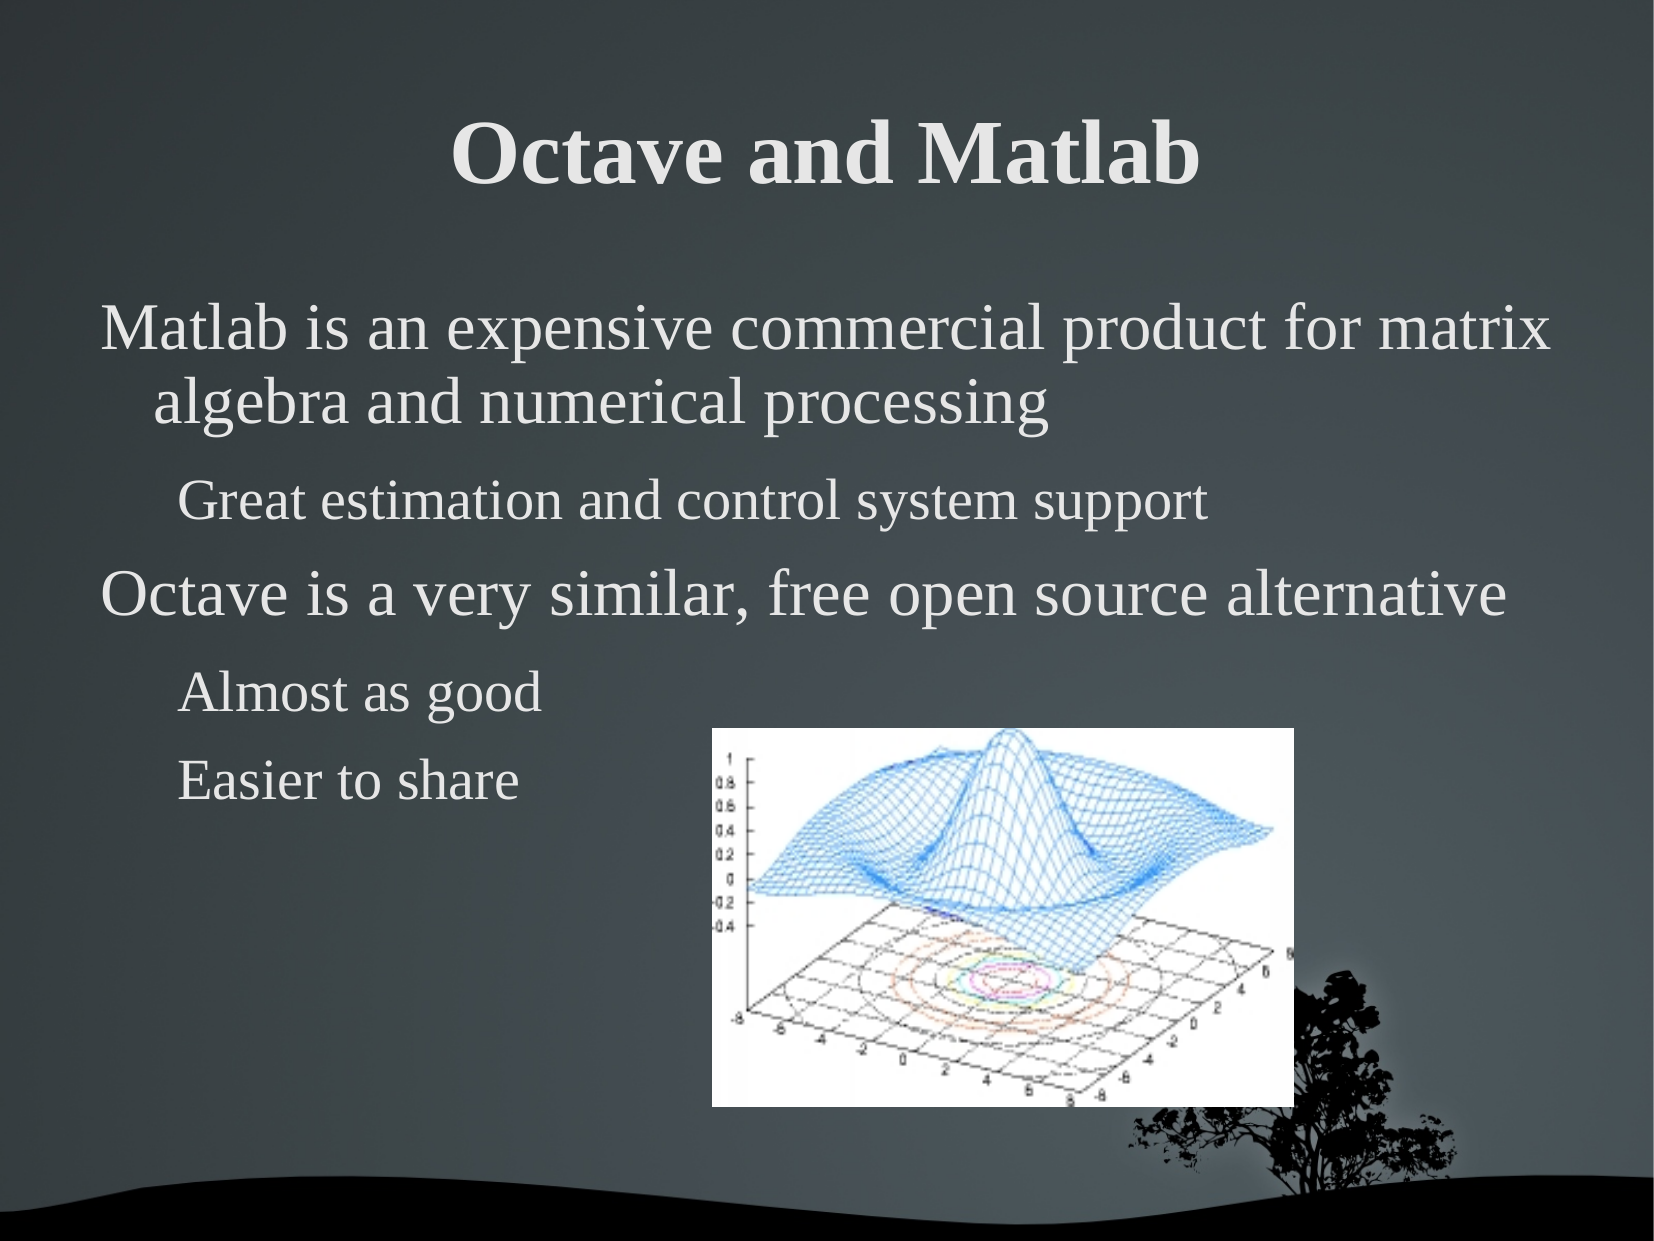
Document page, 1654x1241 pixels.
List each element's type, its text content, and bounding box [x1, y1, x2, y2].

list Matlab is an expensive commercial product for matrix algebra and numerical processing Great estimation and control system support Octave is a very similar, free open source alternative Almost as good Easier to share [82, 290, 1571, 1094]
title Octave and Matlab [82, 56, 1571, 250]
picture [0, 0, 1654, 1241]
